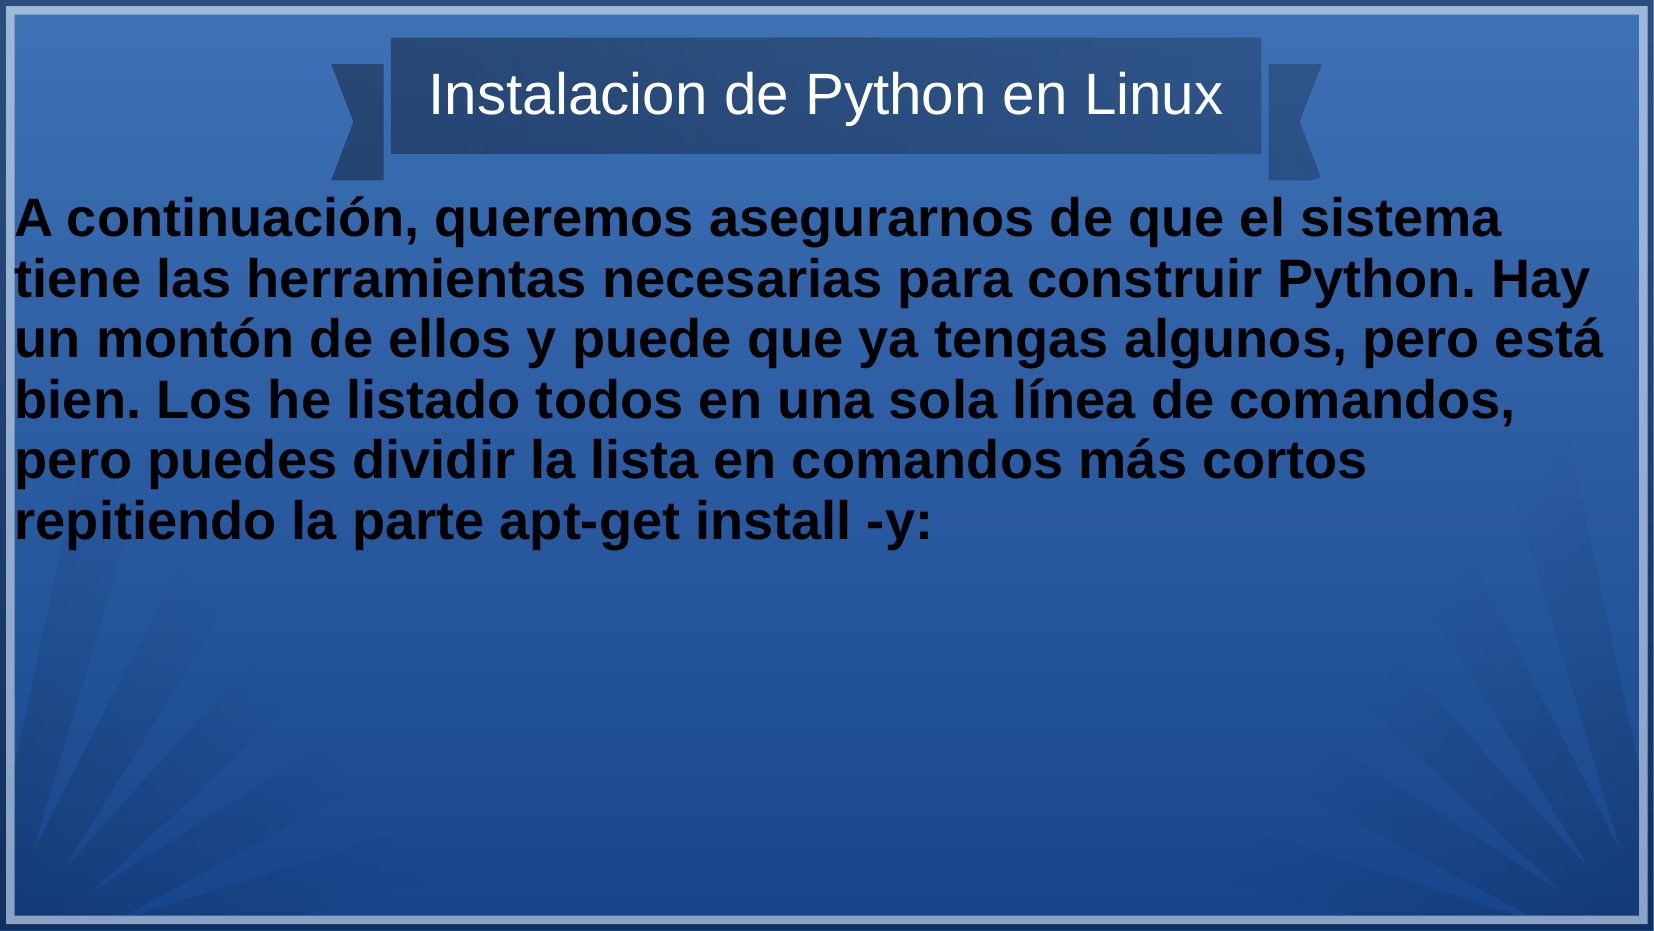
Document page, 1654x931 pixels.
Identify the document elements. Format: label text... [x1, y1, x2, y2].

title Instalacion de Python en Linux [389, 35, 1264, 154]
text_box A continuación, queremos asegurarnos de que el sistema tiene las herramientas necesarias para construir Python. Hay un montón de ellos y puede que ya tengas algunos, pero está bien. Los he listado todos en una sola línea de comandos, pero puedes dividir la lista en comandos más cortos repitiendo la parte apt-get install -y: [0, 180, 1640, 886]
